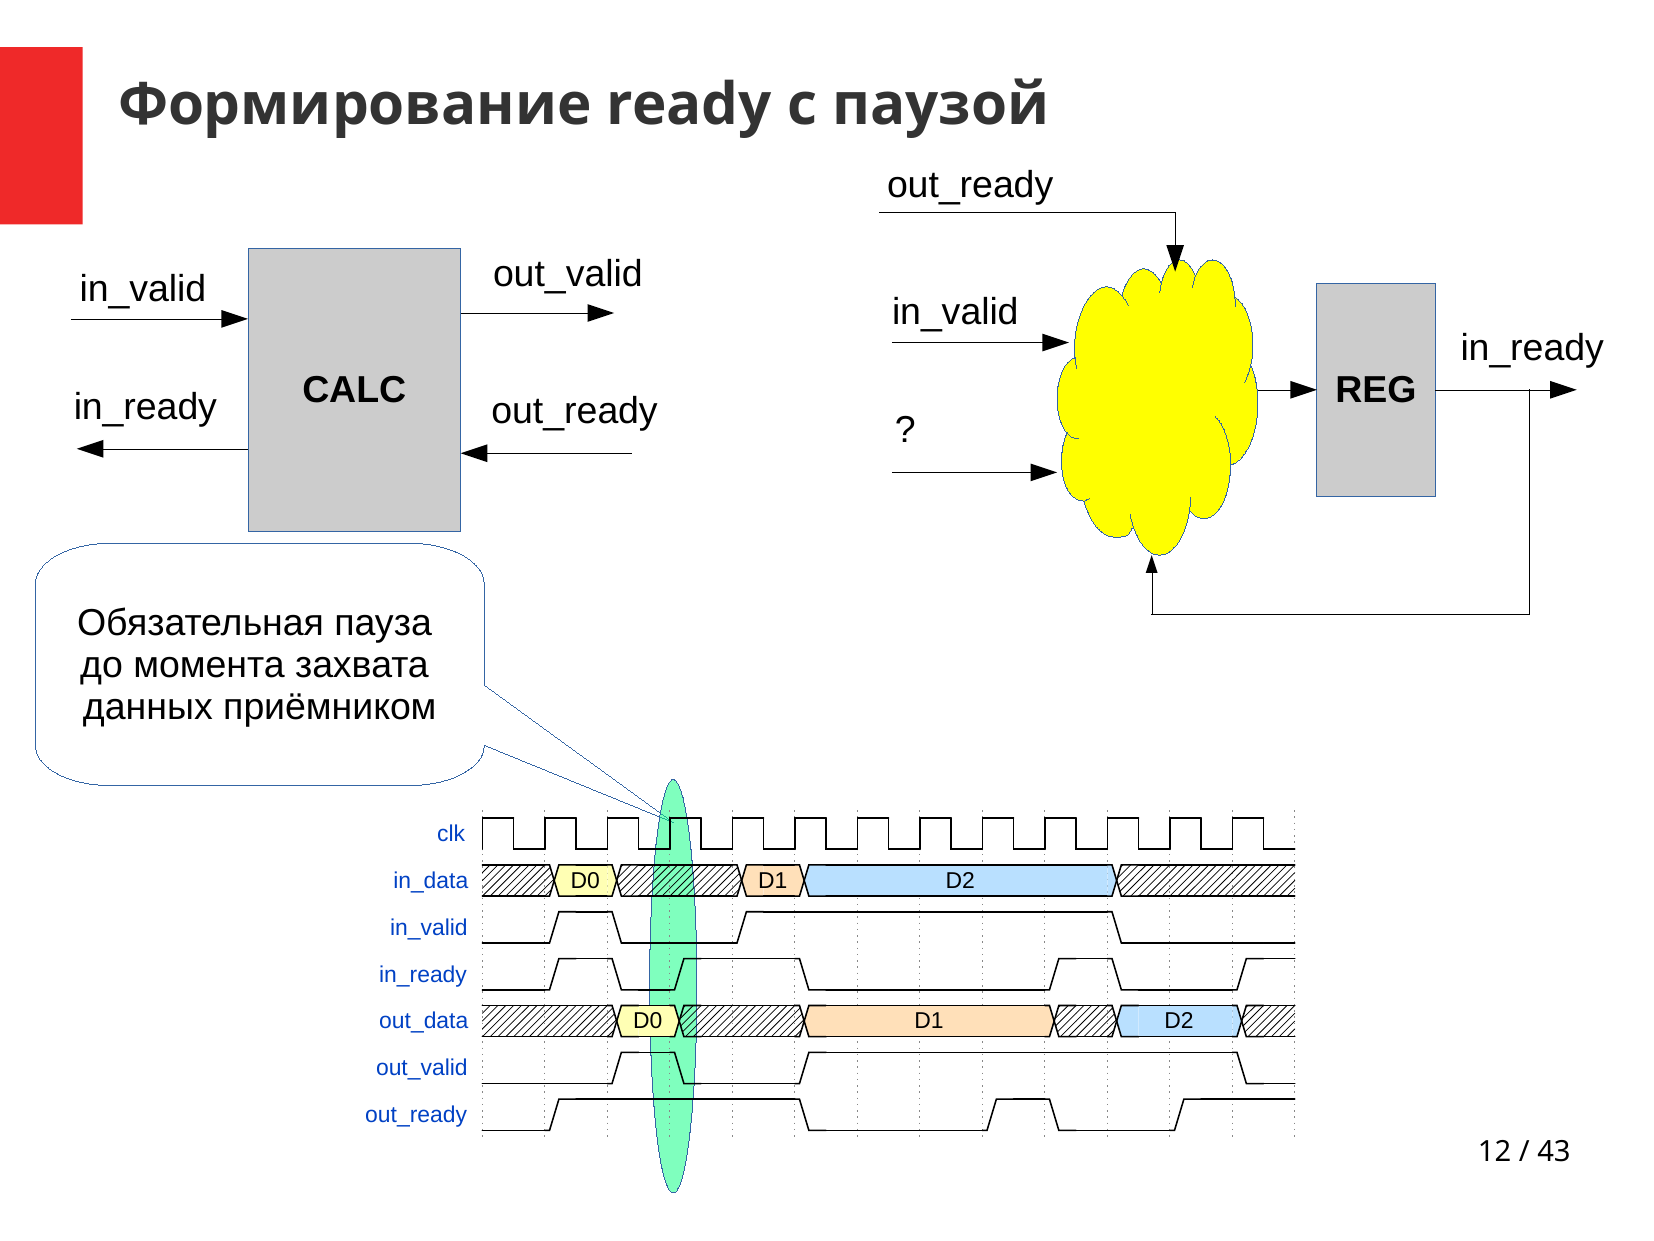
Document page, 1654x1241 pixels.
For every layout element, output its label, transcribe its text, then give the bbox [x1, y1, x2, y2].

text_box Обязательная пауза до момента захвата данных приёмником [35, 543, 656, 809]
text_box [1057, 259, 1258, 556]
text_box REG [1316, 283, 1436, 497]
text_box ? [879, 401, 931, 458]
text_box in_valid [64, 259, 221, 317]
picture [325, 809, 1326, 1138]
text_box [661, 779, 686, 809]
title Формирование ready с паузой [118, 49, 1571, 154]
text_box in_valid [877, 283, 1034, 340]
text_box CALC [248, 248, 461, 532]
text_box in_ready [59, 377, 232, 435]
text_box [657, 1138, 690, 1193]
text_box out_ready [872, 156, 1069, 213]
text_box in_ready [1445, 318, 1642, 376]
text_box out_ready [476, 382, 673, 439]
text_box out_valid [478, 244, 658, 302]
